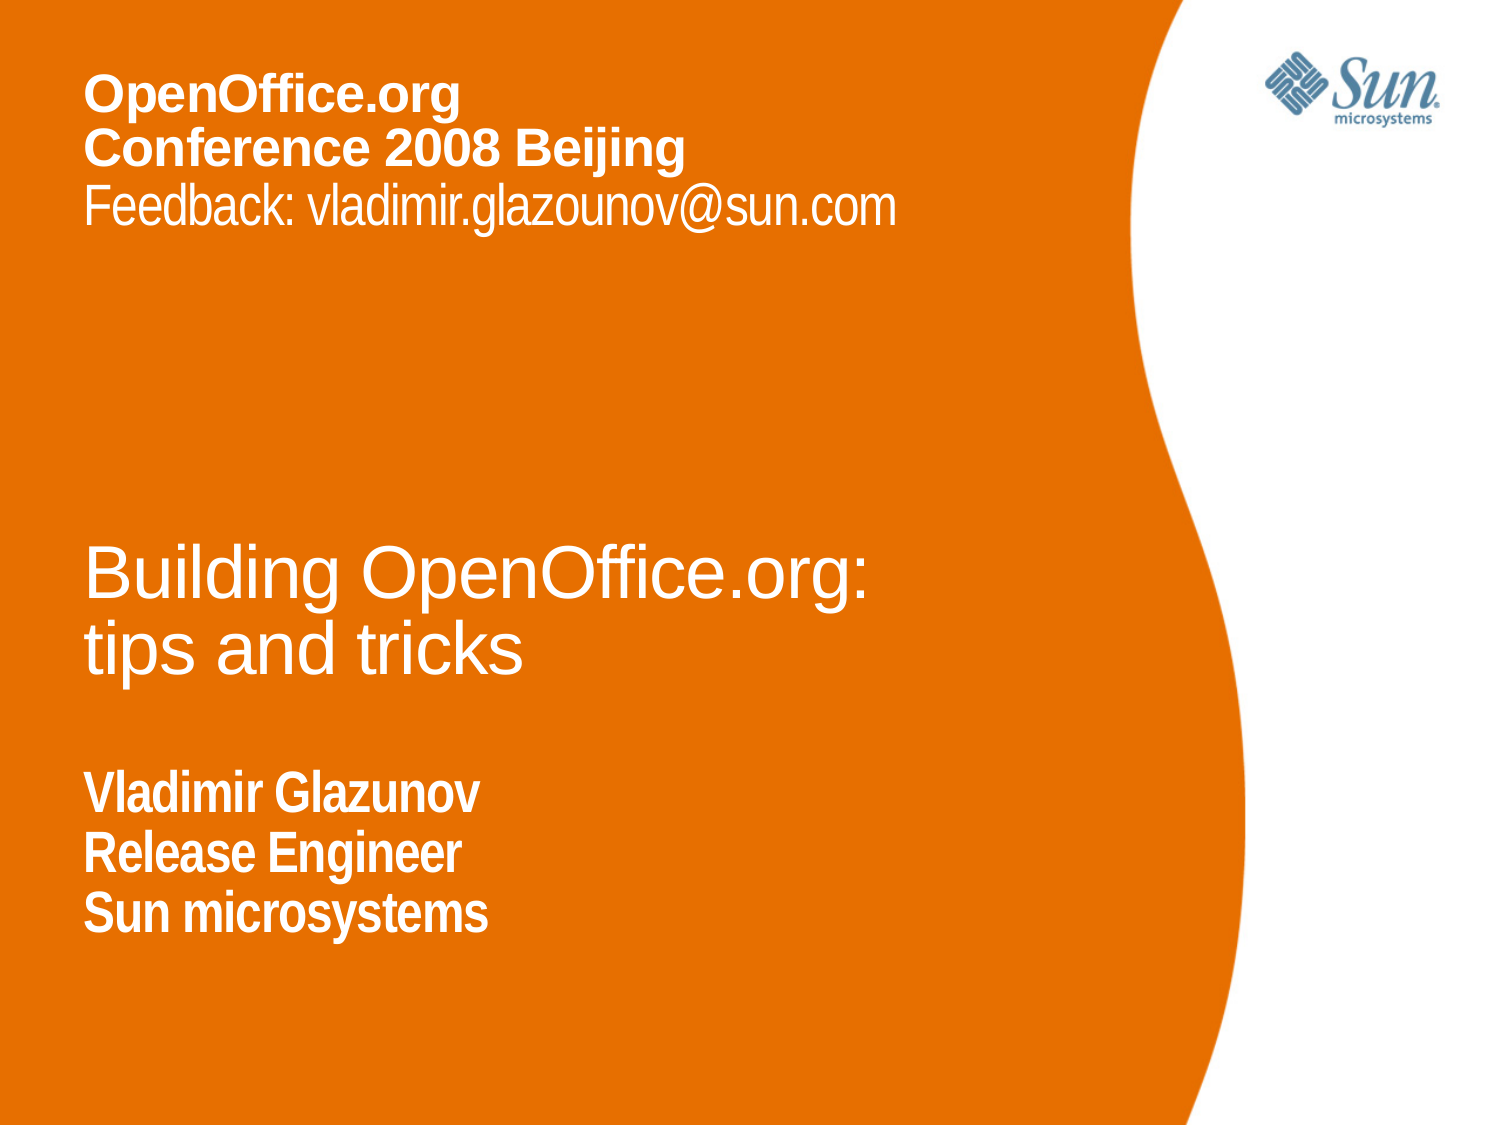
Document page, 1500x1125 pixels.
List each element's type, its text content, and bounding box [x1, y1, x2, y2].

title OpenOffice.org Conference 2008 Beijing Feedback: vladimir.glazounov@sun.com Building OpenOffice.org: tips and tricks Vladimir Glazunov Release Engineer Sun microsystems [83, 68, 1092, 1050]
picture [0, 0, 1500, 1125]
